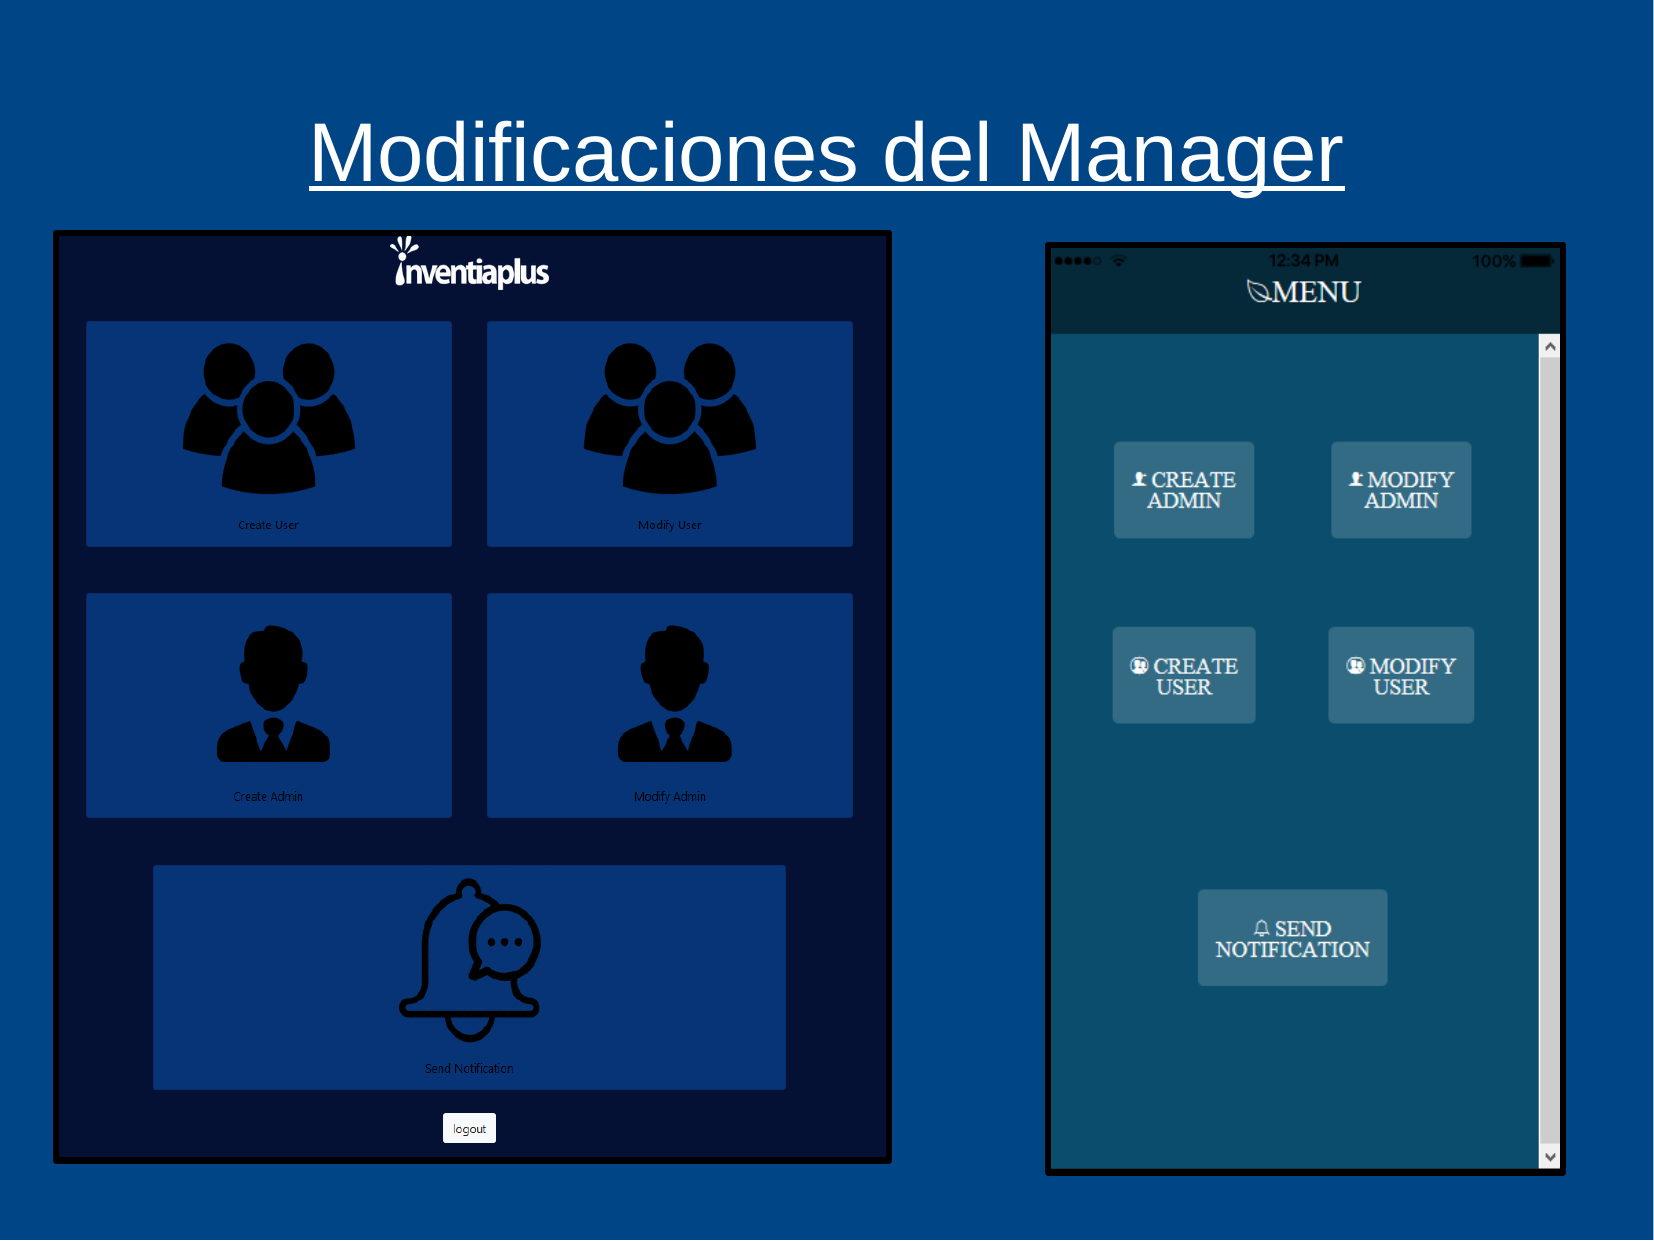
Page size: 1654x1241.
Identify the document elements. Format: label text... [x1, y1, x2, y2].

title Modificaciones del Manager [82, 49, 1571, 257]
picture [1051, 248, 1561, 1170]
picture [59, 236, 886, 1158]
